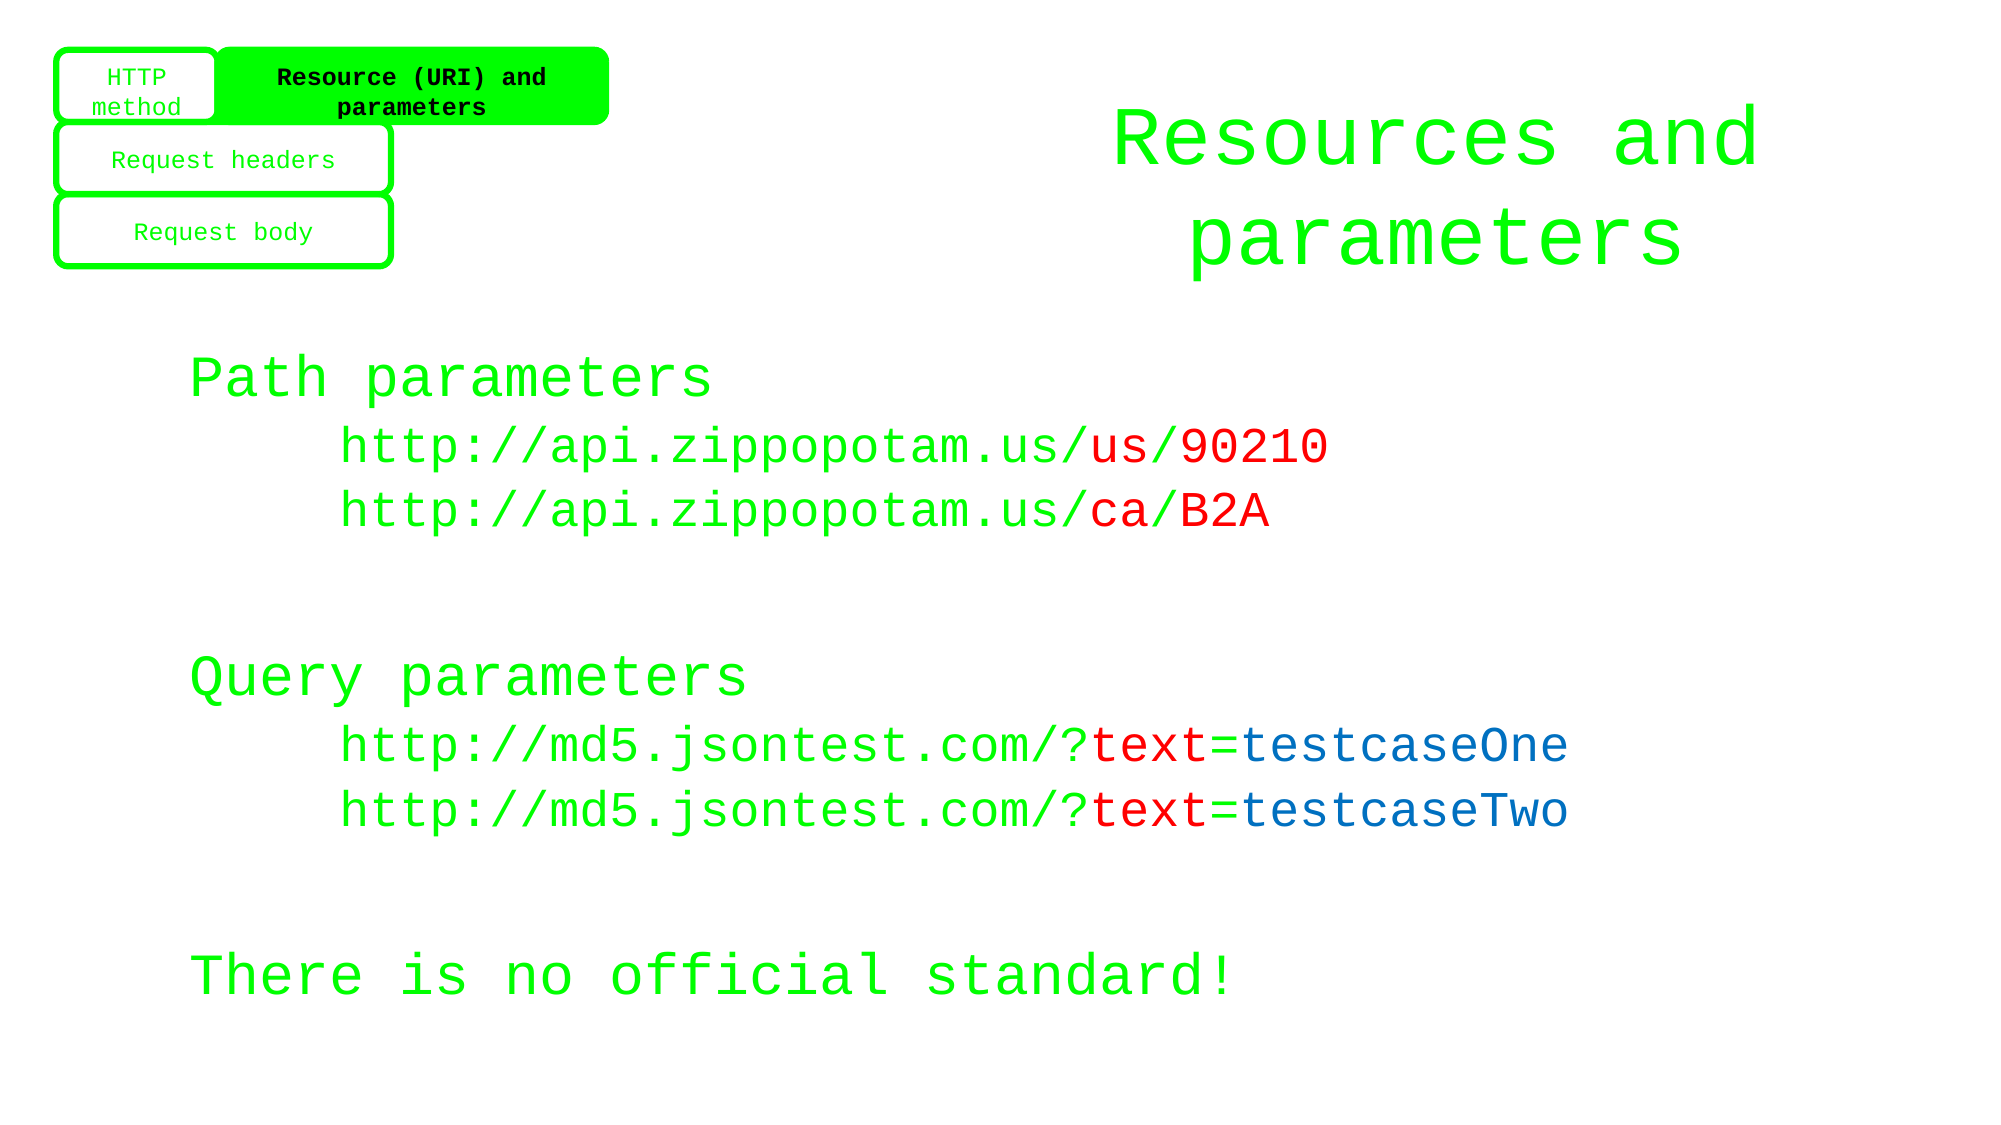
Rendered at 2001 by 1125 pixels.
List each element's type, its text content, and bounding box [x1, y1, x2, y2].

text_box Resource (URI) and parameters [217, 49, 607, 123]
text_box Request body [56, 194, 392, 267]
text_box HTTP method [56, 49, 217, 122]
text_box Request headers [56, 121, 392, 194]
text_box Resources and parameters [873, 73, 2000, 291]
list Path parameters http://api.zippopotam.us/us/90210 http://api.zippopotam.us/ca/B2A Query parameters http://md5.jsontest.com/?text=testcaseOne http://md5.jsontest.com/?text=testcaseTwo There is no official standard! [136, 338, 1862, 1053]
